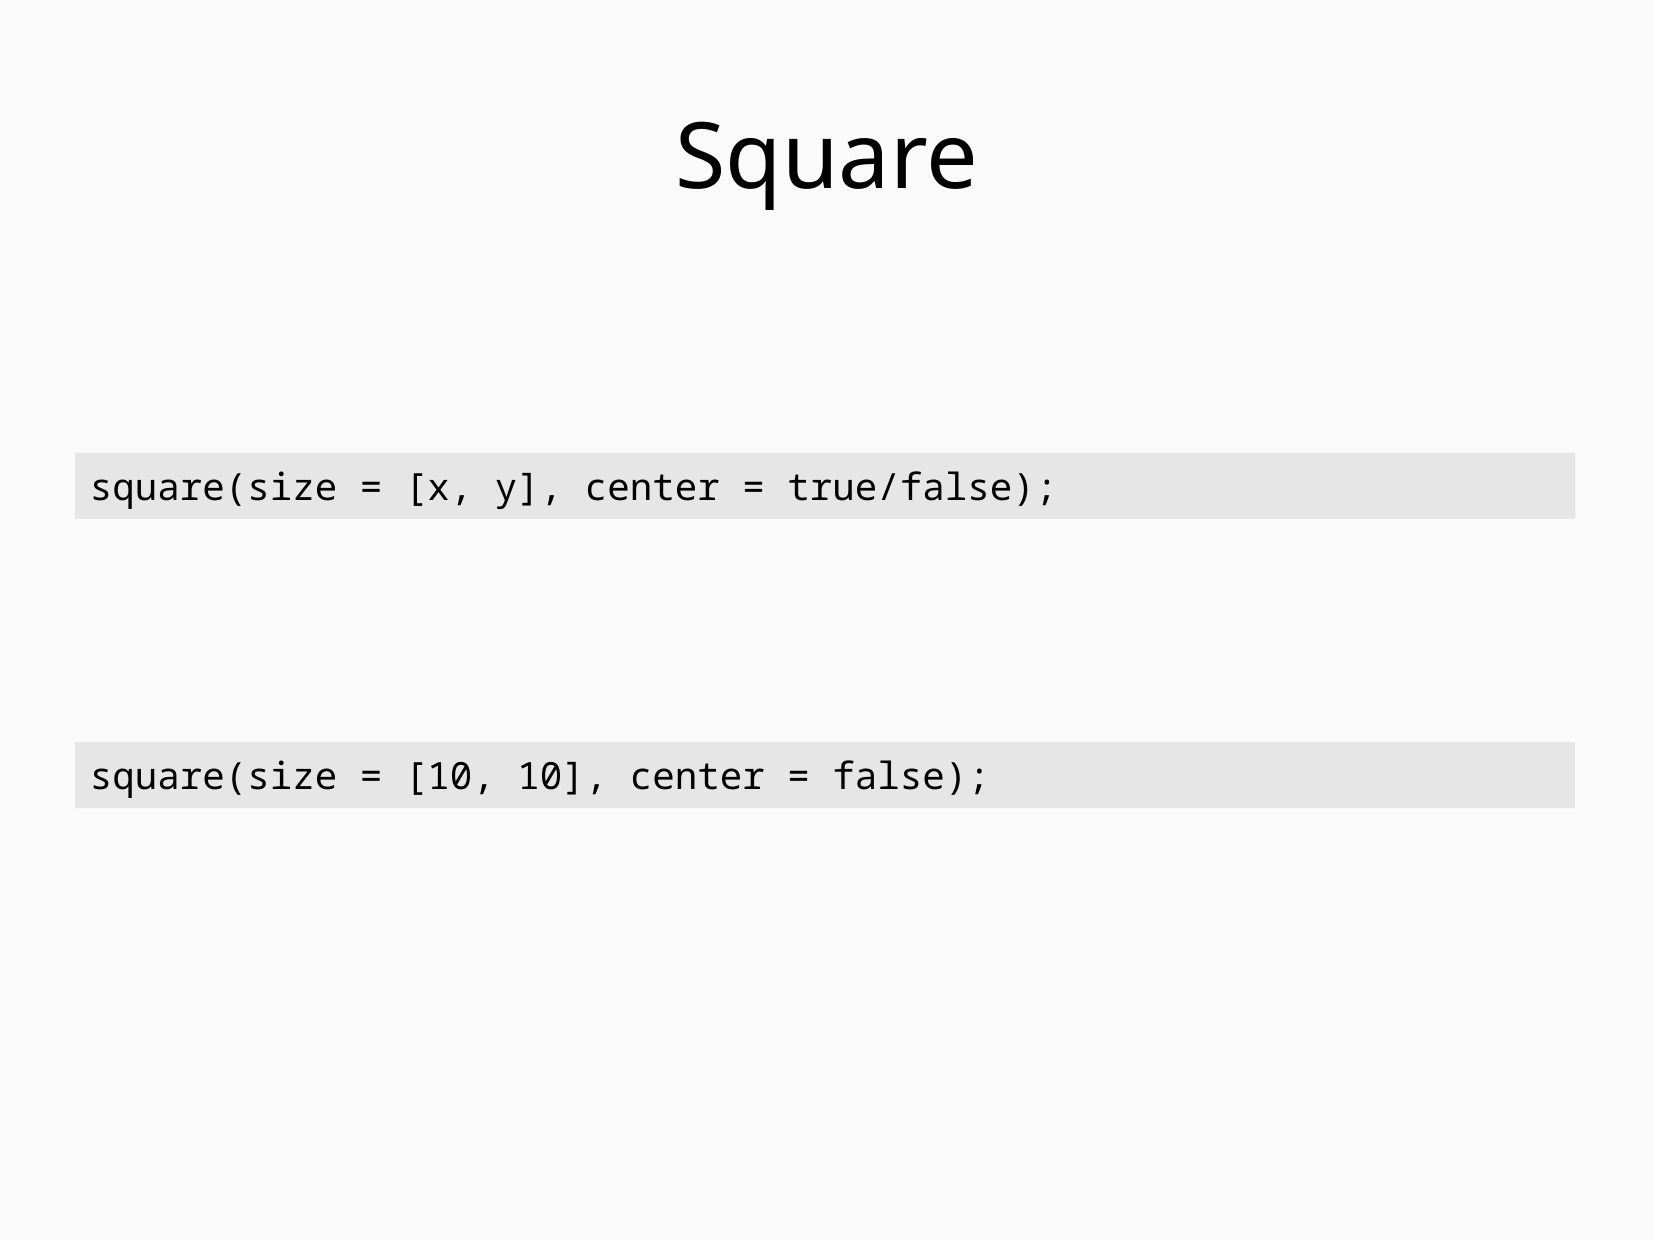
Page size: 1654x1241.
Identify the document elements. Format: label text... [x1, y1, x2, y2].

text_box square(size = [10, 10], center = false); [75, 742, 1576, 801]
text_box square(size = [x, y], center = true/false); [75, 452, 1576, 512]
title Square [82, 49, 1571, 257]
